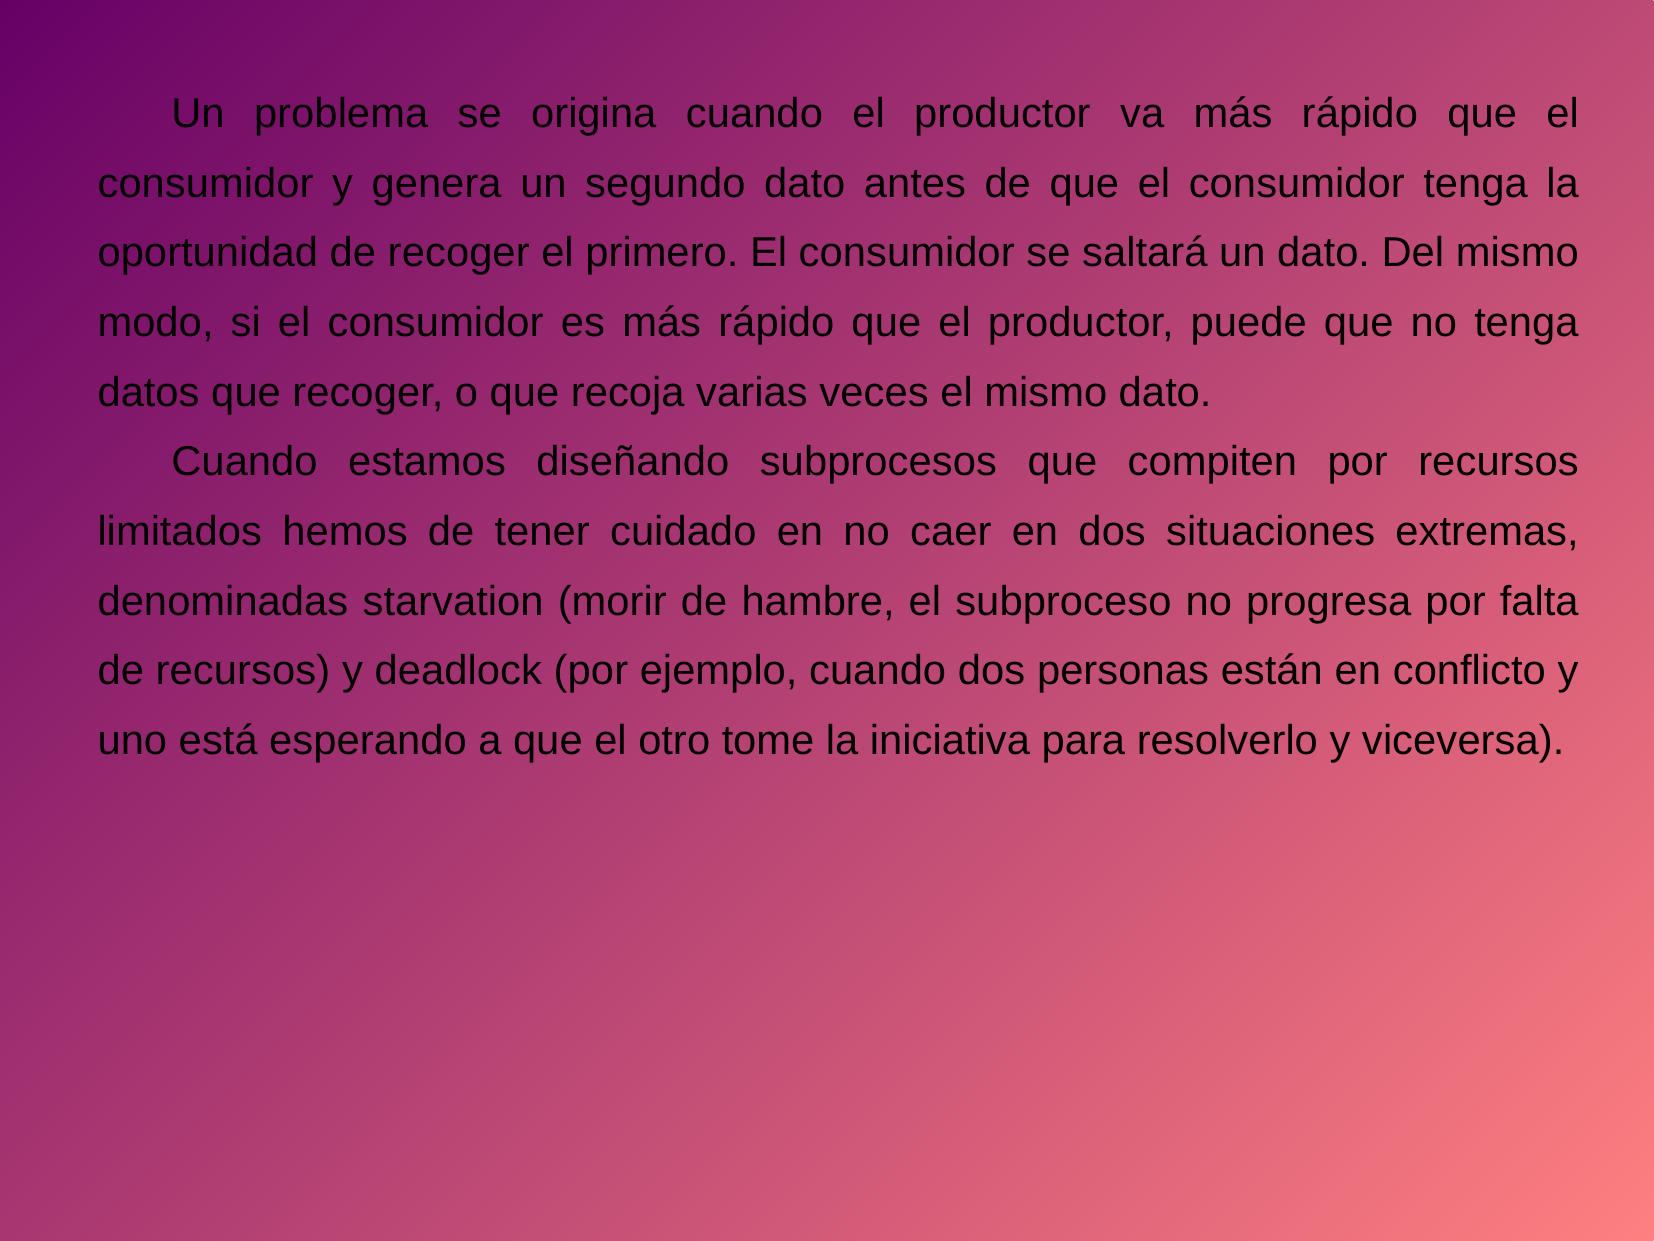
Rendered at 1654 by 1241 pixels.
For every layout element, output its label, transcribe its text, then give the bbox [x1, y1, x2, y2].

text_box Un problema se origina cuando el productor va más rápido que el consumidor y genera un segundo dato antes de que el consumidor tenga la oportunidad de recoger el primero. El consumidor se saltará un dato. Del mismo modo, si el consumidor es más rápido que el productor, puede que no tenga datos que recoger, o que recoja varias veces el mismo dato. Cuando estamos diseñando subprocesos que compiten por recursos limitados hemos de tener cuidado en no caer en dos situaciones extremas, denominadas starvation (morir de hambre, el subproceso no progresa por falta de recursos) y deadlock (por ejemplo, cuando dos personas están en conflicto y uno está esperando a que el otro tome la iniciativa para resolverlo y viceversa). [82, 59, 1595, 1134]
